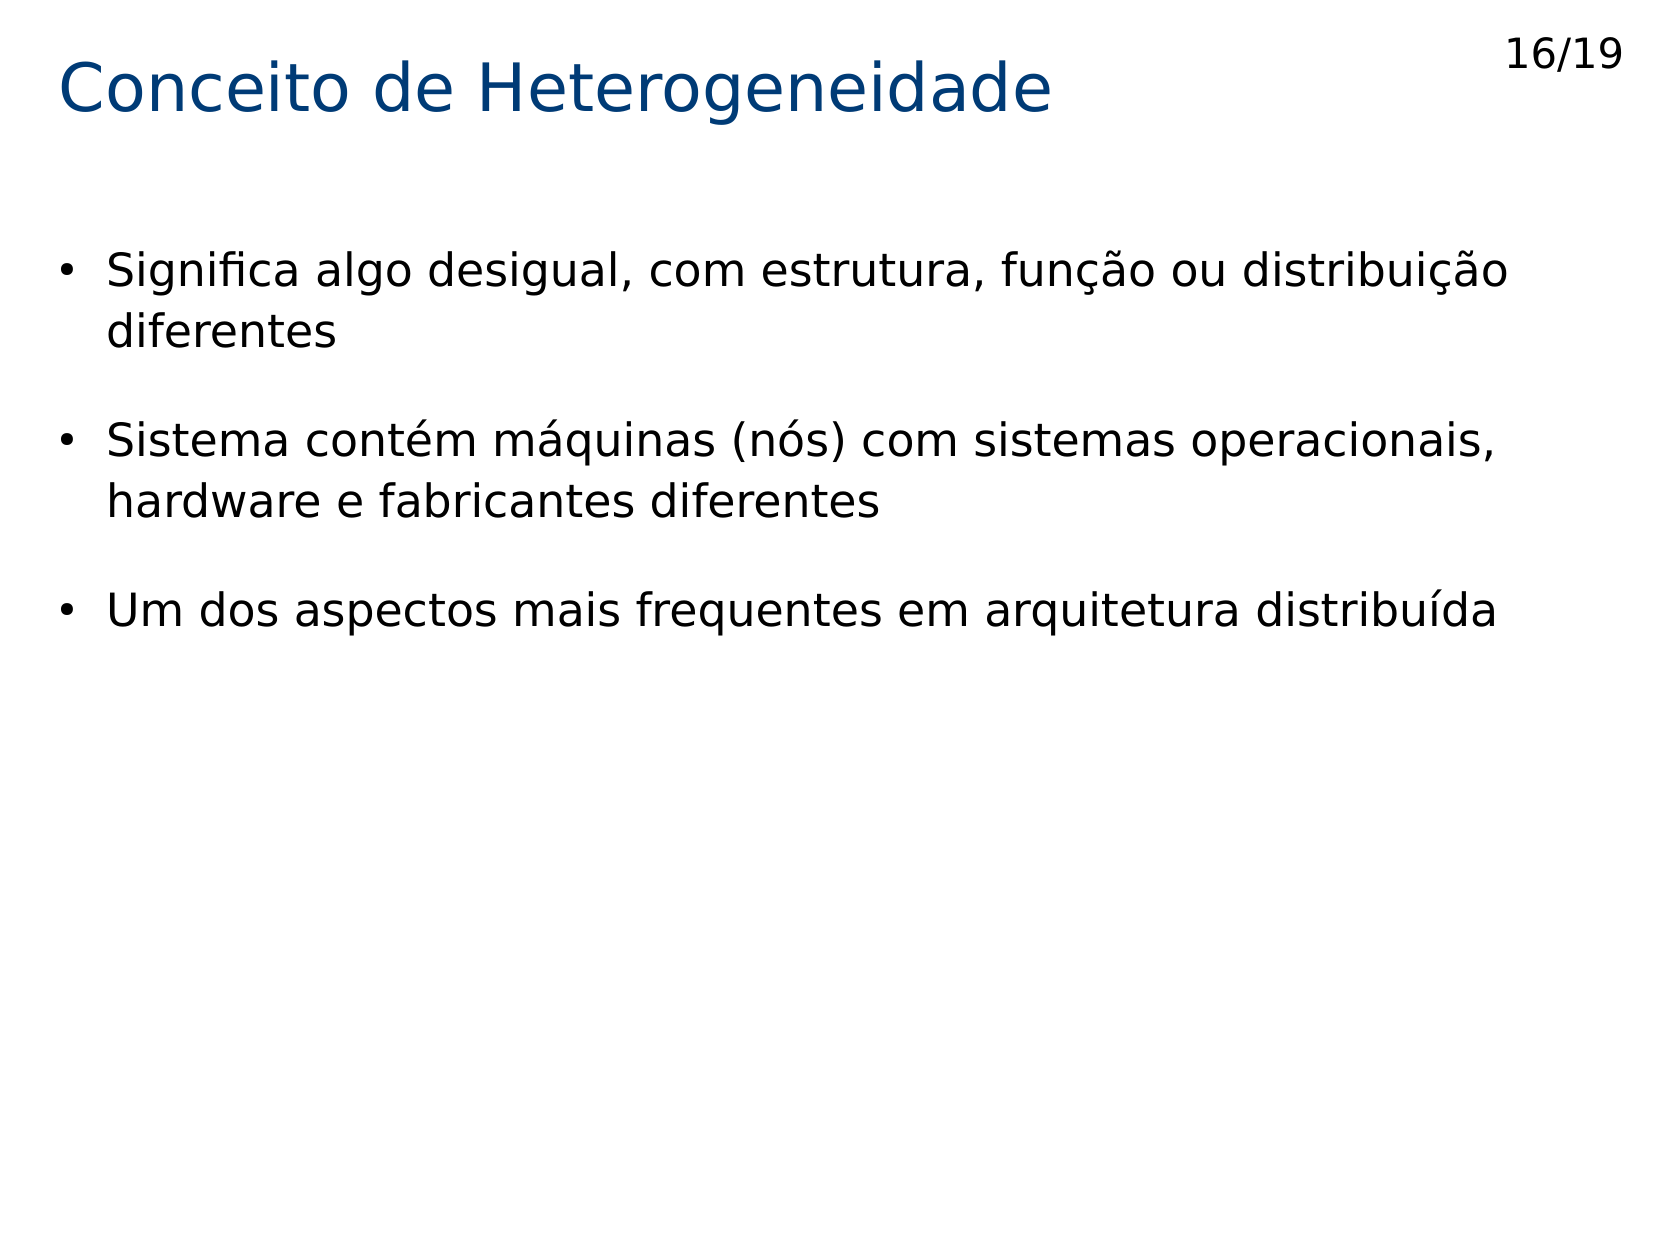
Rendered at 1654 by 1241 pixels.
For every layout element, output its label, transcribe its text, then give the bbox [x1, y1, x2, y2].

title Conceito de Heterogeneidade [59, 29, 1506, 148]
list Significa algo desigual, com estrutura, função ou distribuição diferentes Sistema contém máquinas (nós) com sistemas operacionais, hardware e fabricantes diferentes Um dos aspectos mais frequentes em arquitetura distribuída [59, 236, 1595, 1211]
